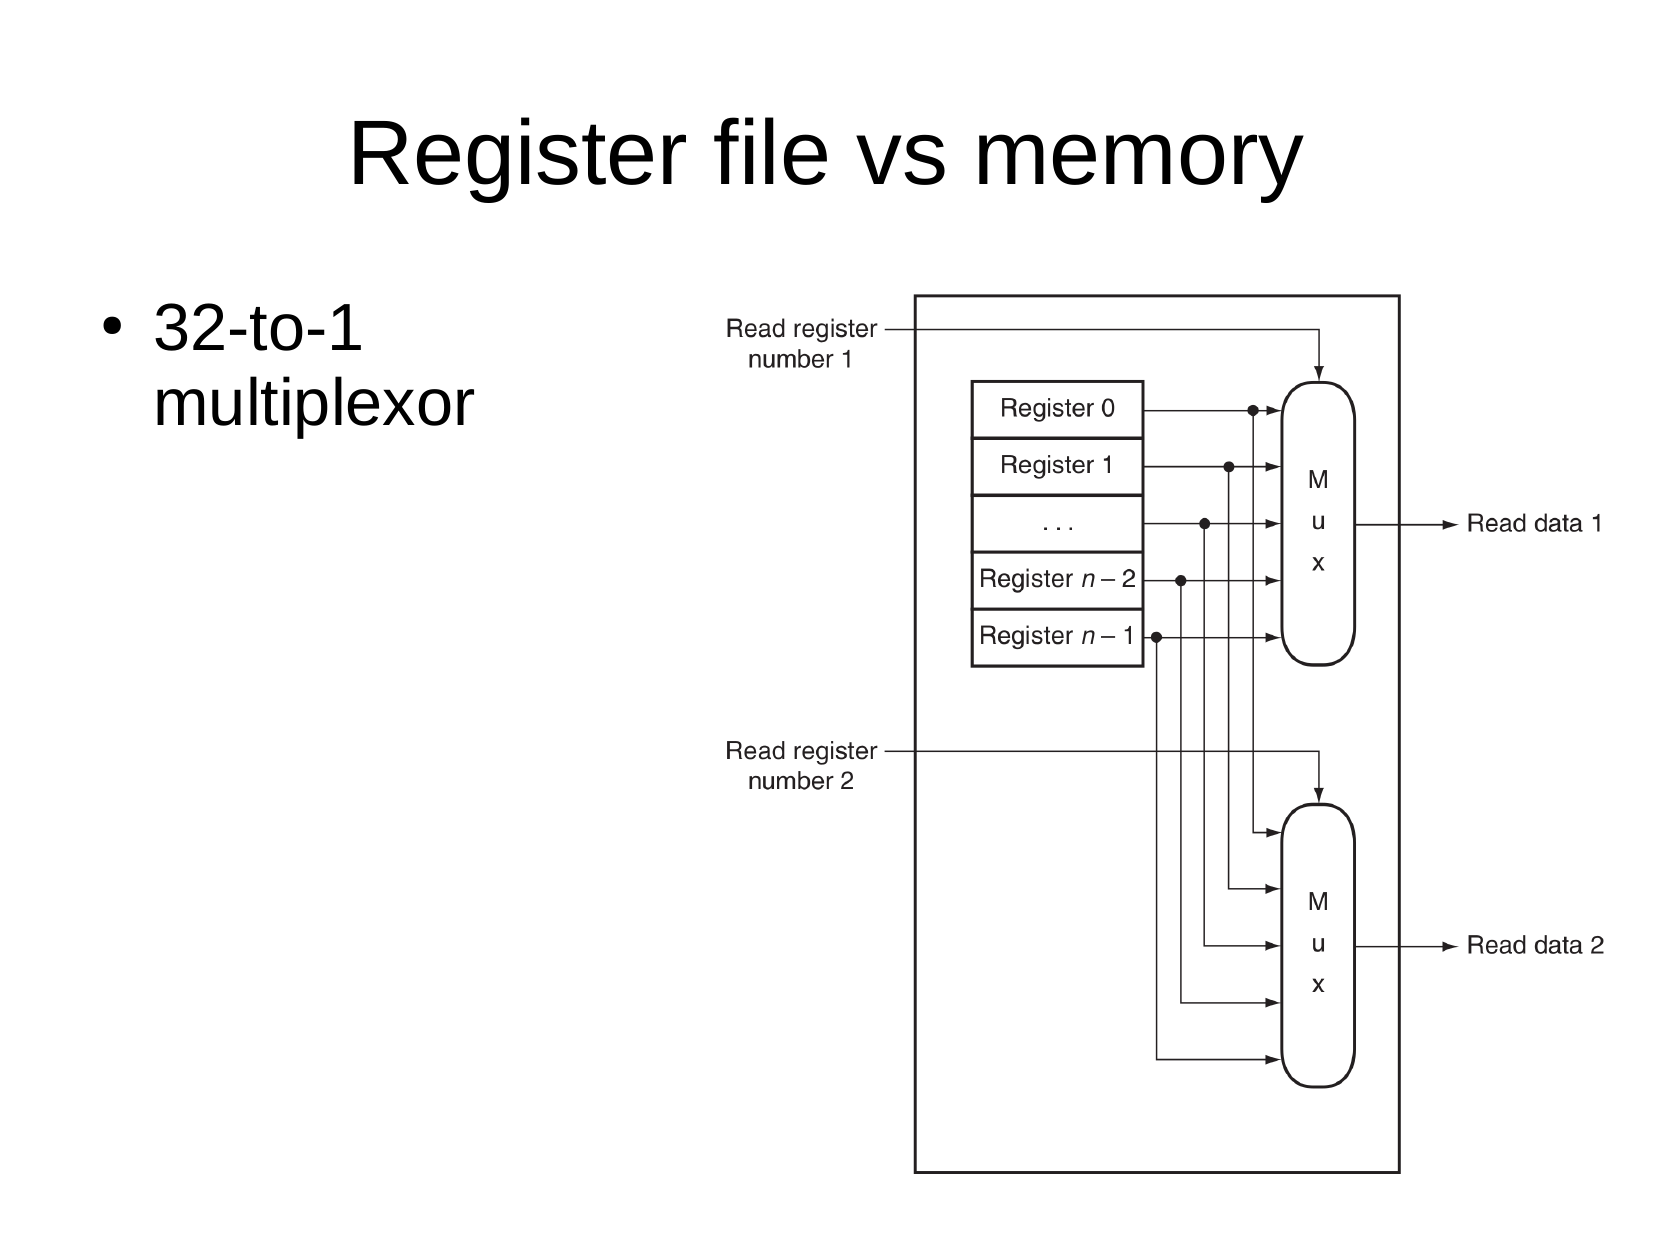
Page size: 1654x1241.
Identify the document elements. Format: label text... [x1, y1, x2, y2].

picture [684, 240, 1654, 1185]
title Register file vs memory [82, 49, 1571, 257]
list 32-to-1 multiplexor [82, 290, 601, 1010]
